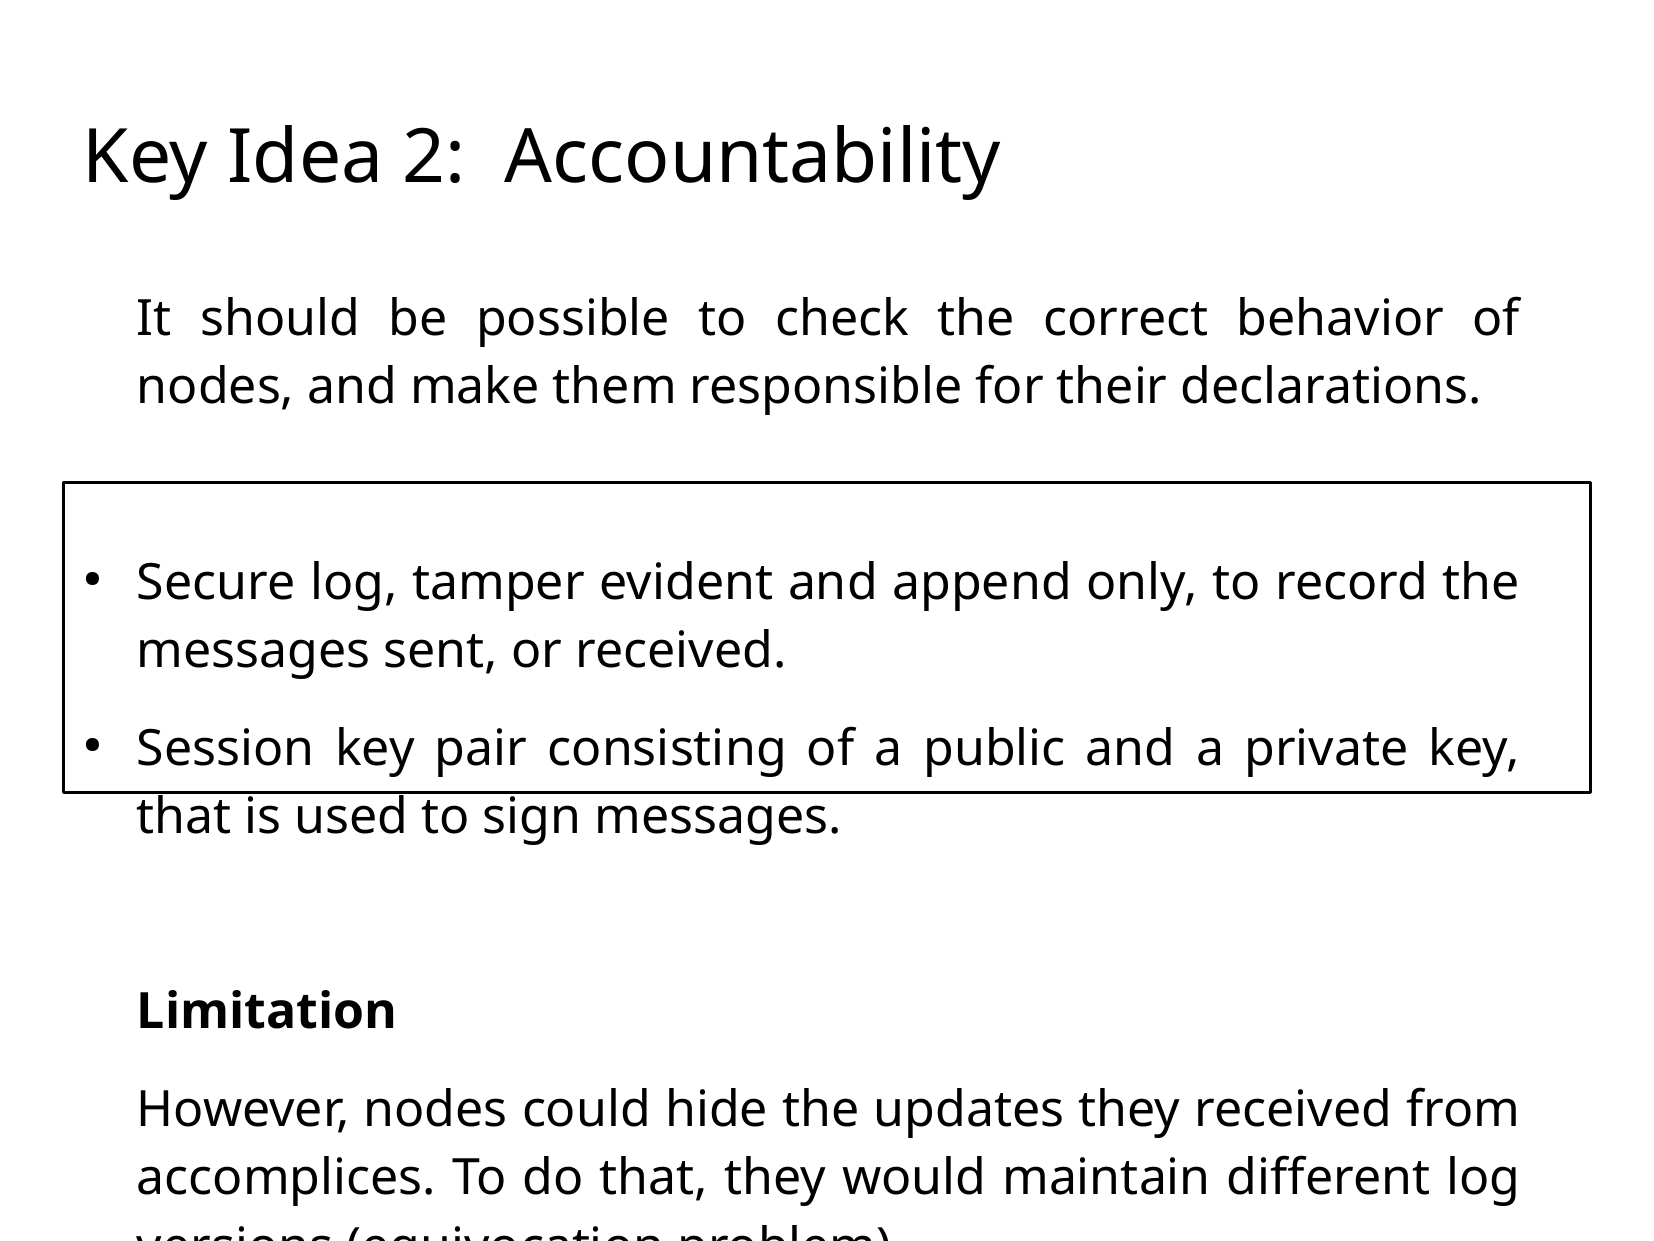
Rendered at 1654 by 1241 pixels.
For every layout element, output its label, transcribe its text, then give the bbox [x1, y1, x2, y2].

list It should be possible to check the correct behavior of nodes, and make them responsible for their declarations. Secure log, tamper evident and append only, to record the messages sent, or received. Session key pair consisting of a public and a private key, that is used to sign messages. Limitation However, nodes could hide the updates they received from accomplices. To do that, they would maintain different log versions (equivocation problem). [65, 281, 1521, 1123]
title Key Idea 2: Accountability [82, 49, 1571, 257]
text_box [1521, 482, 1591, 793]
